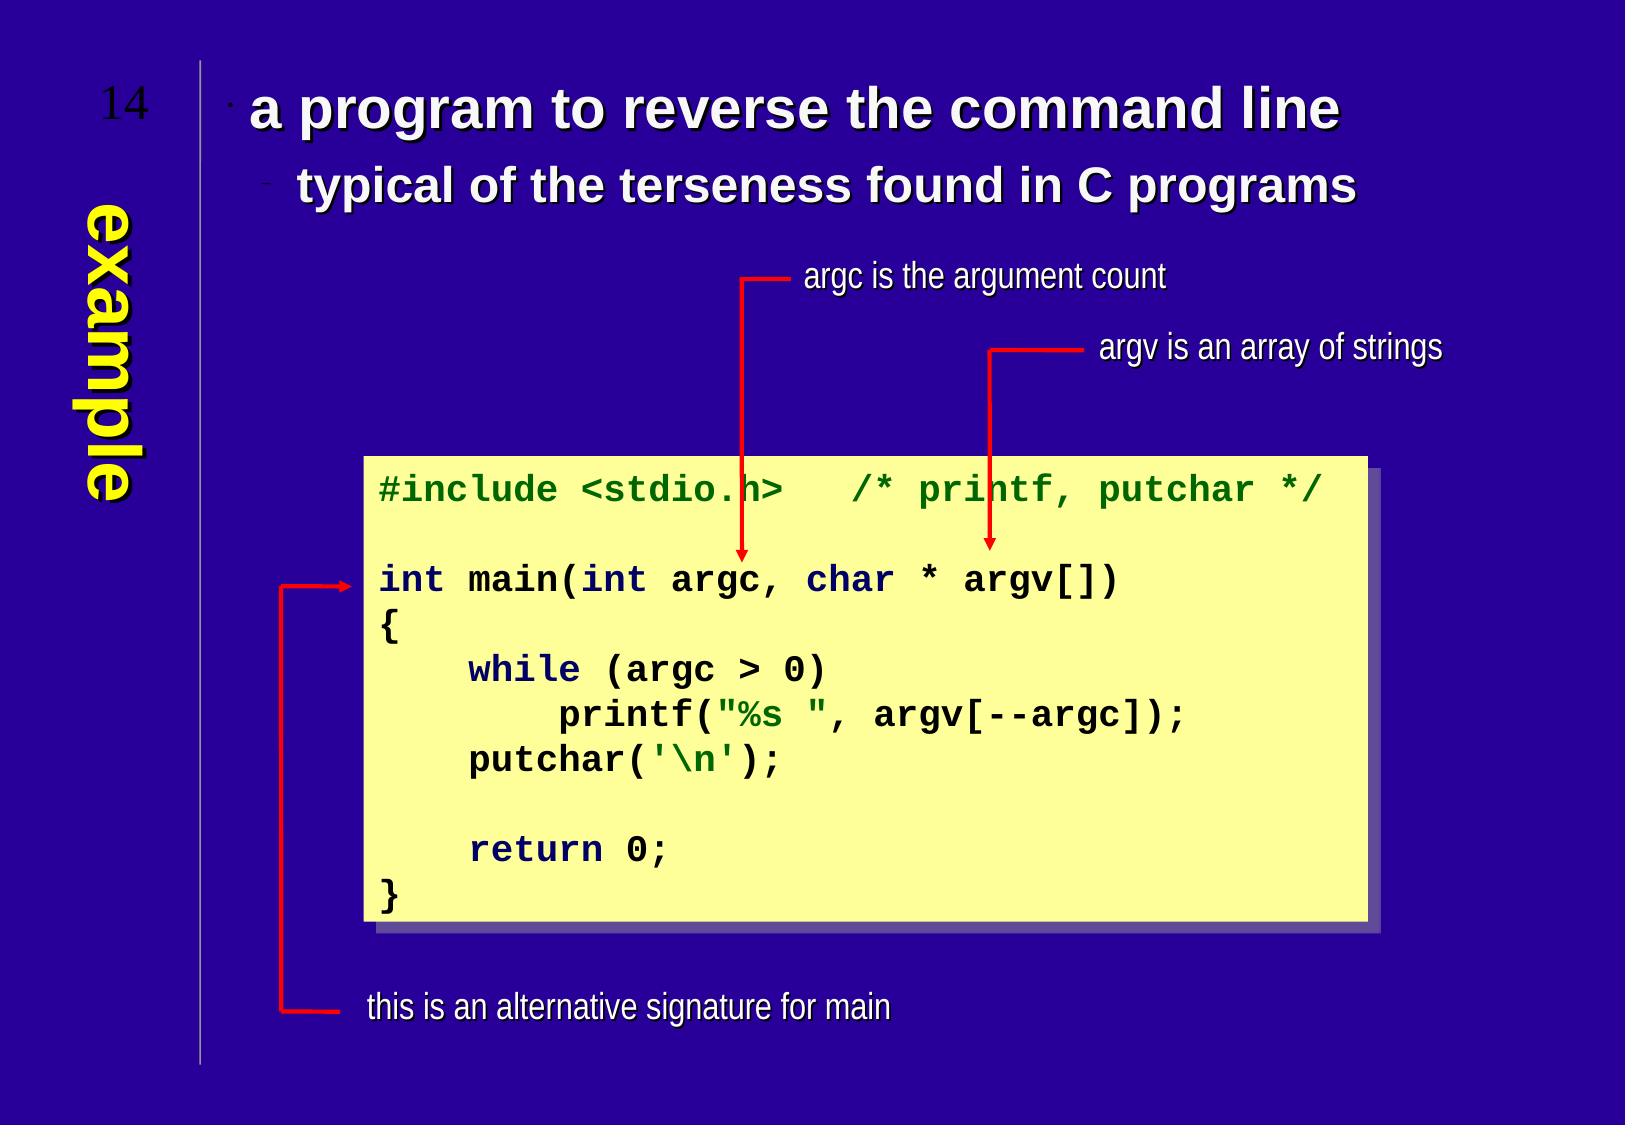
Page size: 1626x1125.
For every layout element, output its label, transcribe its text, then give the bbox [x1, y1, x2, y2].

list a program to reverse the command line typical of the terseness found in C programs [212, 62, 1550, 1063]
text_box this is an alternative signature for main [352, 974, 1073, 1036]
text_box #include <stdio.h> /* printf, putchar */ int main(int argc, char * argv[]) { while (argc > 0) printf("%s ", argv[--argc]); putchar('\n'); return 0; } [363, 456, 1368, 922]
title example [50, 187, 188, 1063]
text_box argv is an array of strings [1084, 314, 1510, 375]
text_box argc is the argument count [788, 243, 1214, 304]
